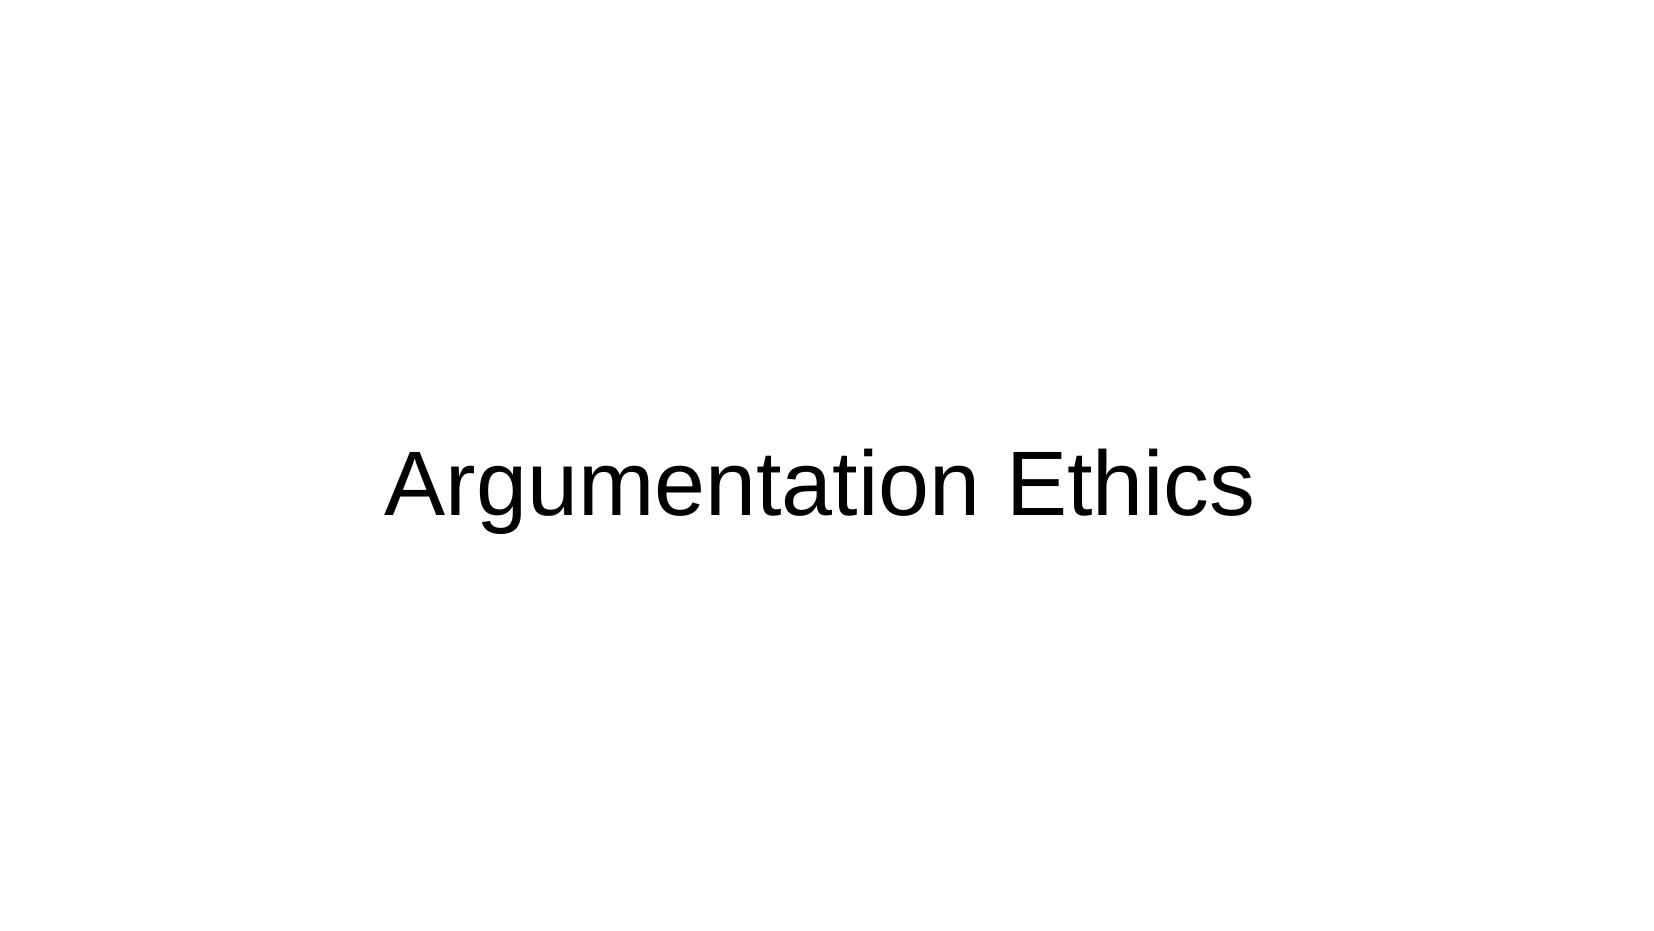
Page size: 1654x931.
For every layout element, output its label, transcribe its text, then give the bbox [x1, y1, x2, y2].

title Argumentation Ethics [76, 405, 1565, 562]
